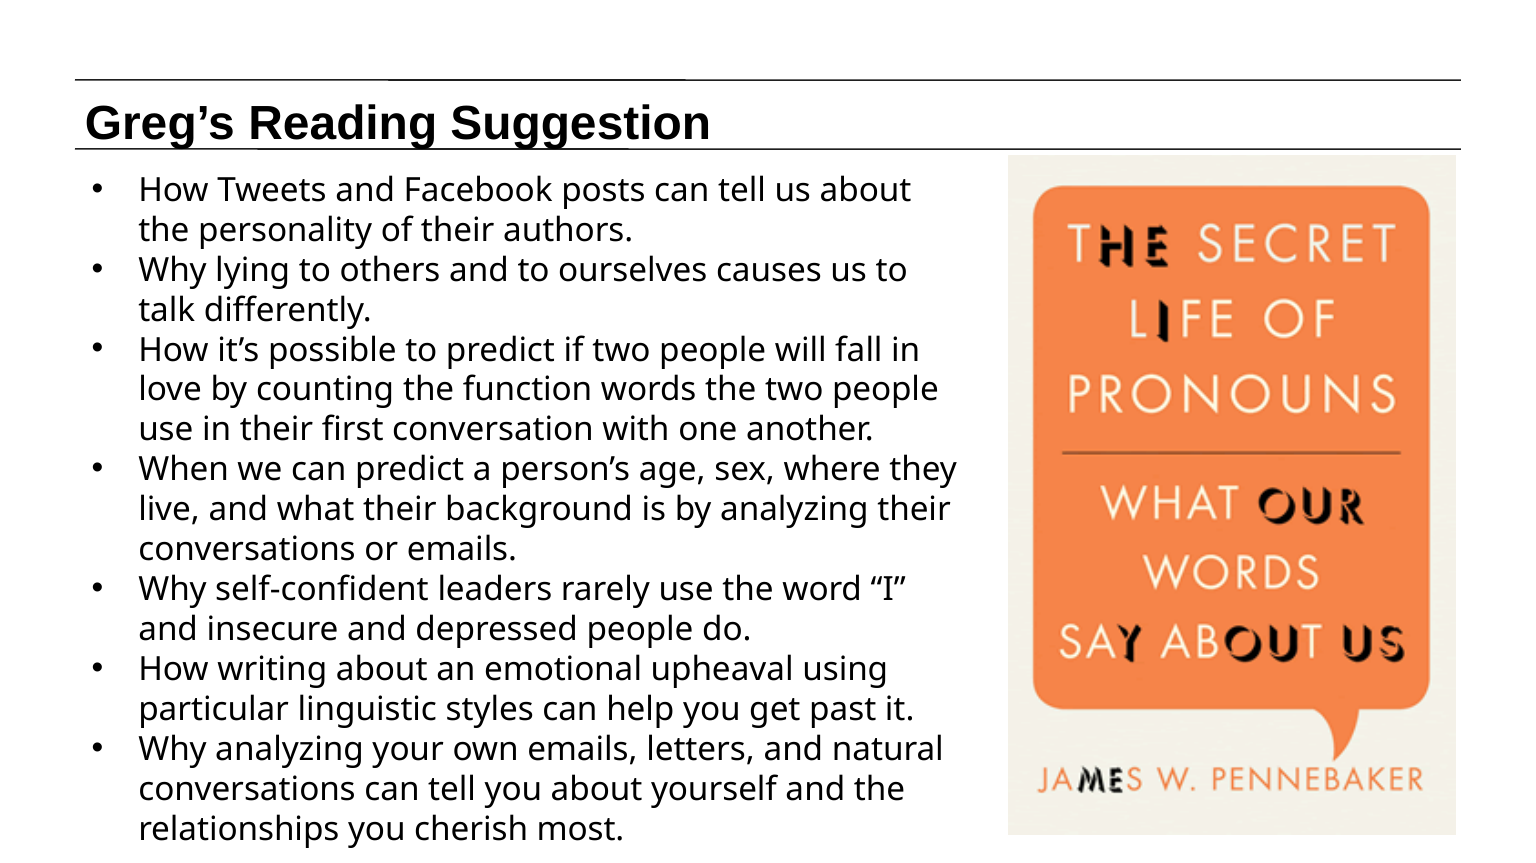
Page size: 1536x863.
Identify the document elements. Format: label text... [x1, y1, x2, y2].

text_box How Tweets and Facebook posts can tell us about the personality of their authors. Why lying to others and to ourselves causes us to talk differently. How it’s possible to predict if two people will fall in love by counting the function words the two people use in their first conversation with one another. When we can predict a person’s age, sex, where they live, and what their background is by analyzing their conversations or emails. Why self-confident leaders rarely use the word “I” and insecure and depressed people do. How writing about an emotional upheaval using particular linguistic styles can help you get past it. Why analyzing your own emails, letters, and natural conversations can tell you about yourself and the relationships you cherish most. [76, 160, 985, 855]
picture [1008, 155, 1456, 835]
title Greg’s Reading Suggestion [76, 82, 1369, 156]
